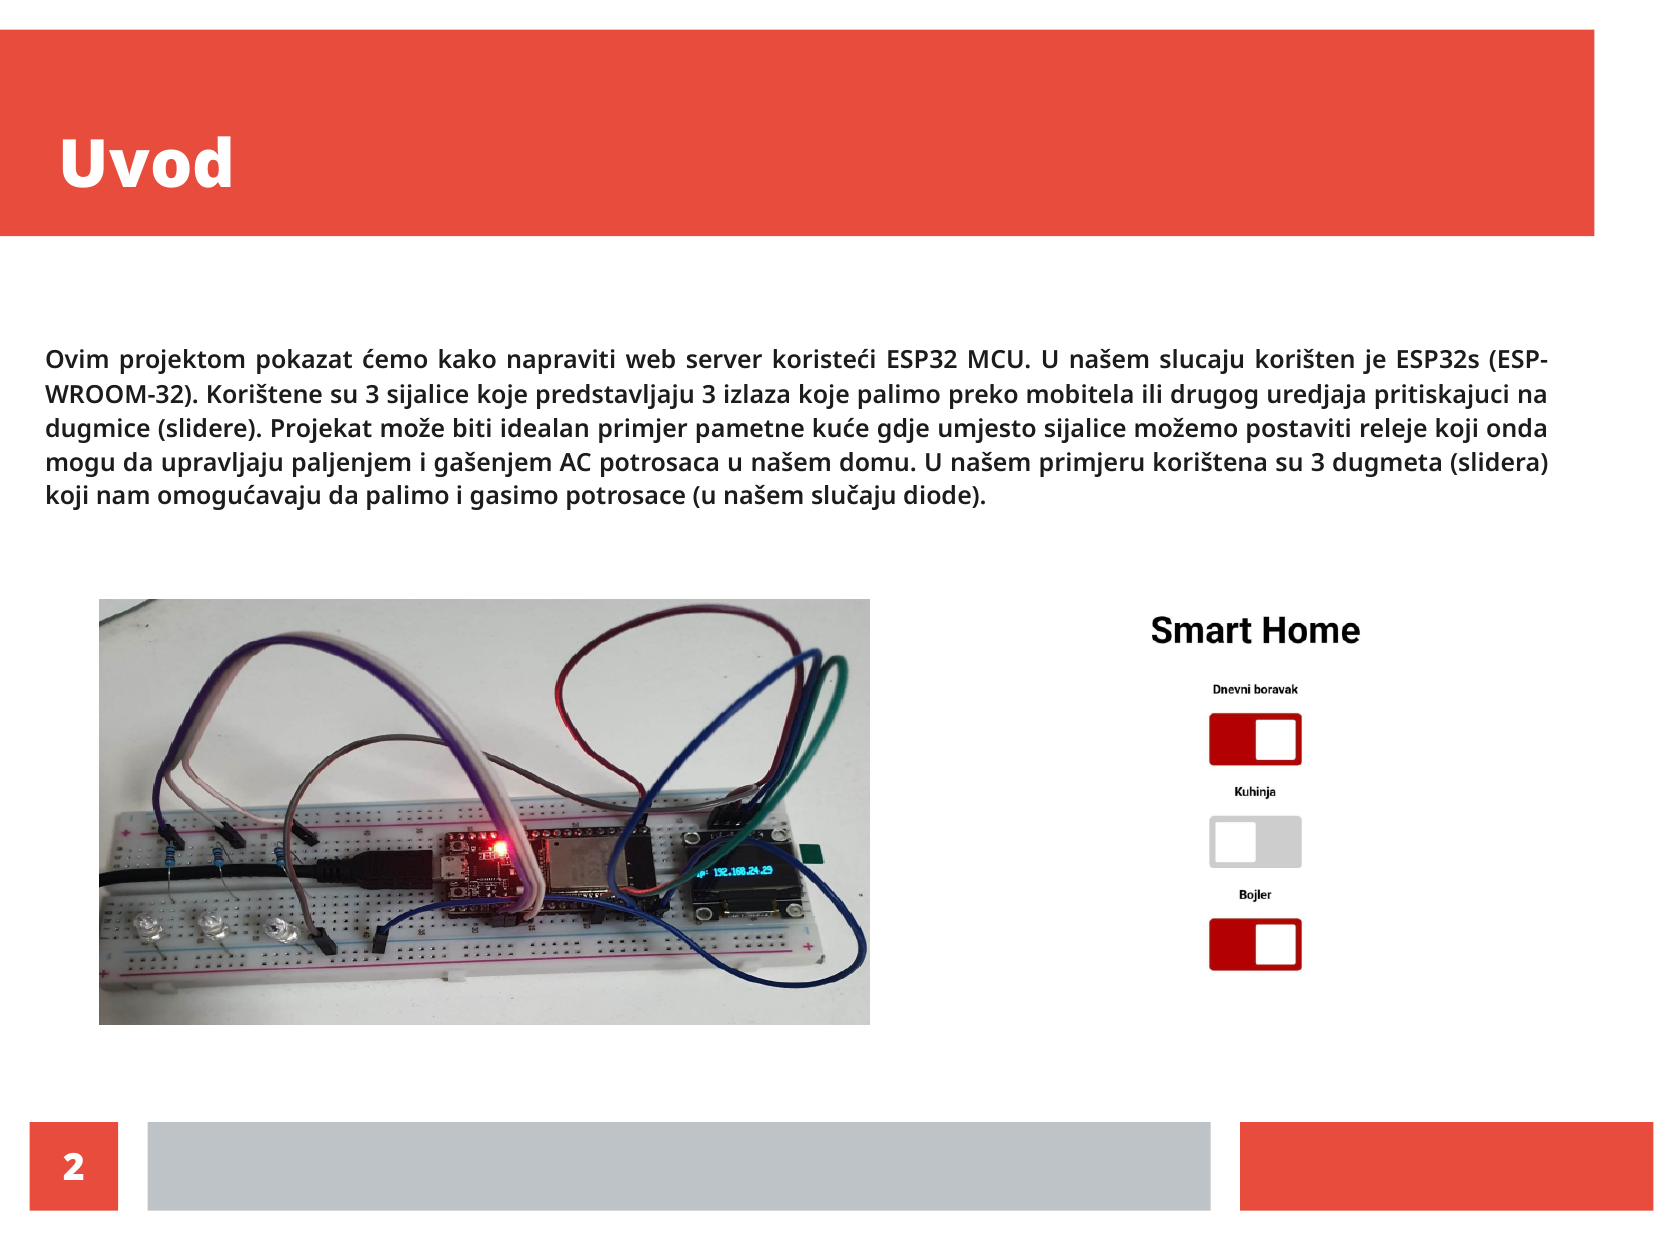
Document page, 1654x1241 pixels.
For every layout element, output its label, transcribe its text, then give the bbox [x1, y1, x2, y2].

picture [99, 599, 871, 1025]
picture [1125, 600, 1365, 1006]
title Uvod [59, 59, 1595, 207]
list Ovim projektom pokazat ćemo kako napraviti web server koristeći ESP32 MCU. U našem slucaju korišten je ESP32s (ESP-WROOM-32). Korištene su 3 sijalice koje predstavljaju 3 izlaza koje palimo preko mobitela ili drugog uredjaja pritiskajuci na dugmice (slidere). Projekat može biti idealan primjer pametne kuće gdje umjesto sijalice možemo postaviti releje koji onda mogu da upravljaju paljenjem i gašenjem AC potrosaca u našem domu. U našem primjeru korištena su 3 dugmeta (slidera) koji nam omogućavaju da palimo i gasimo potrosace (u našem slučaju diode). [45, 342, 1551, 1111]
